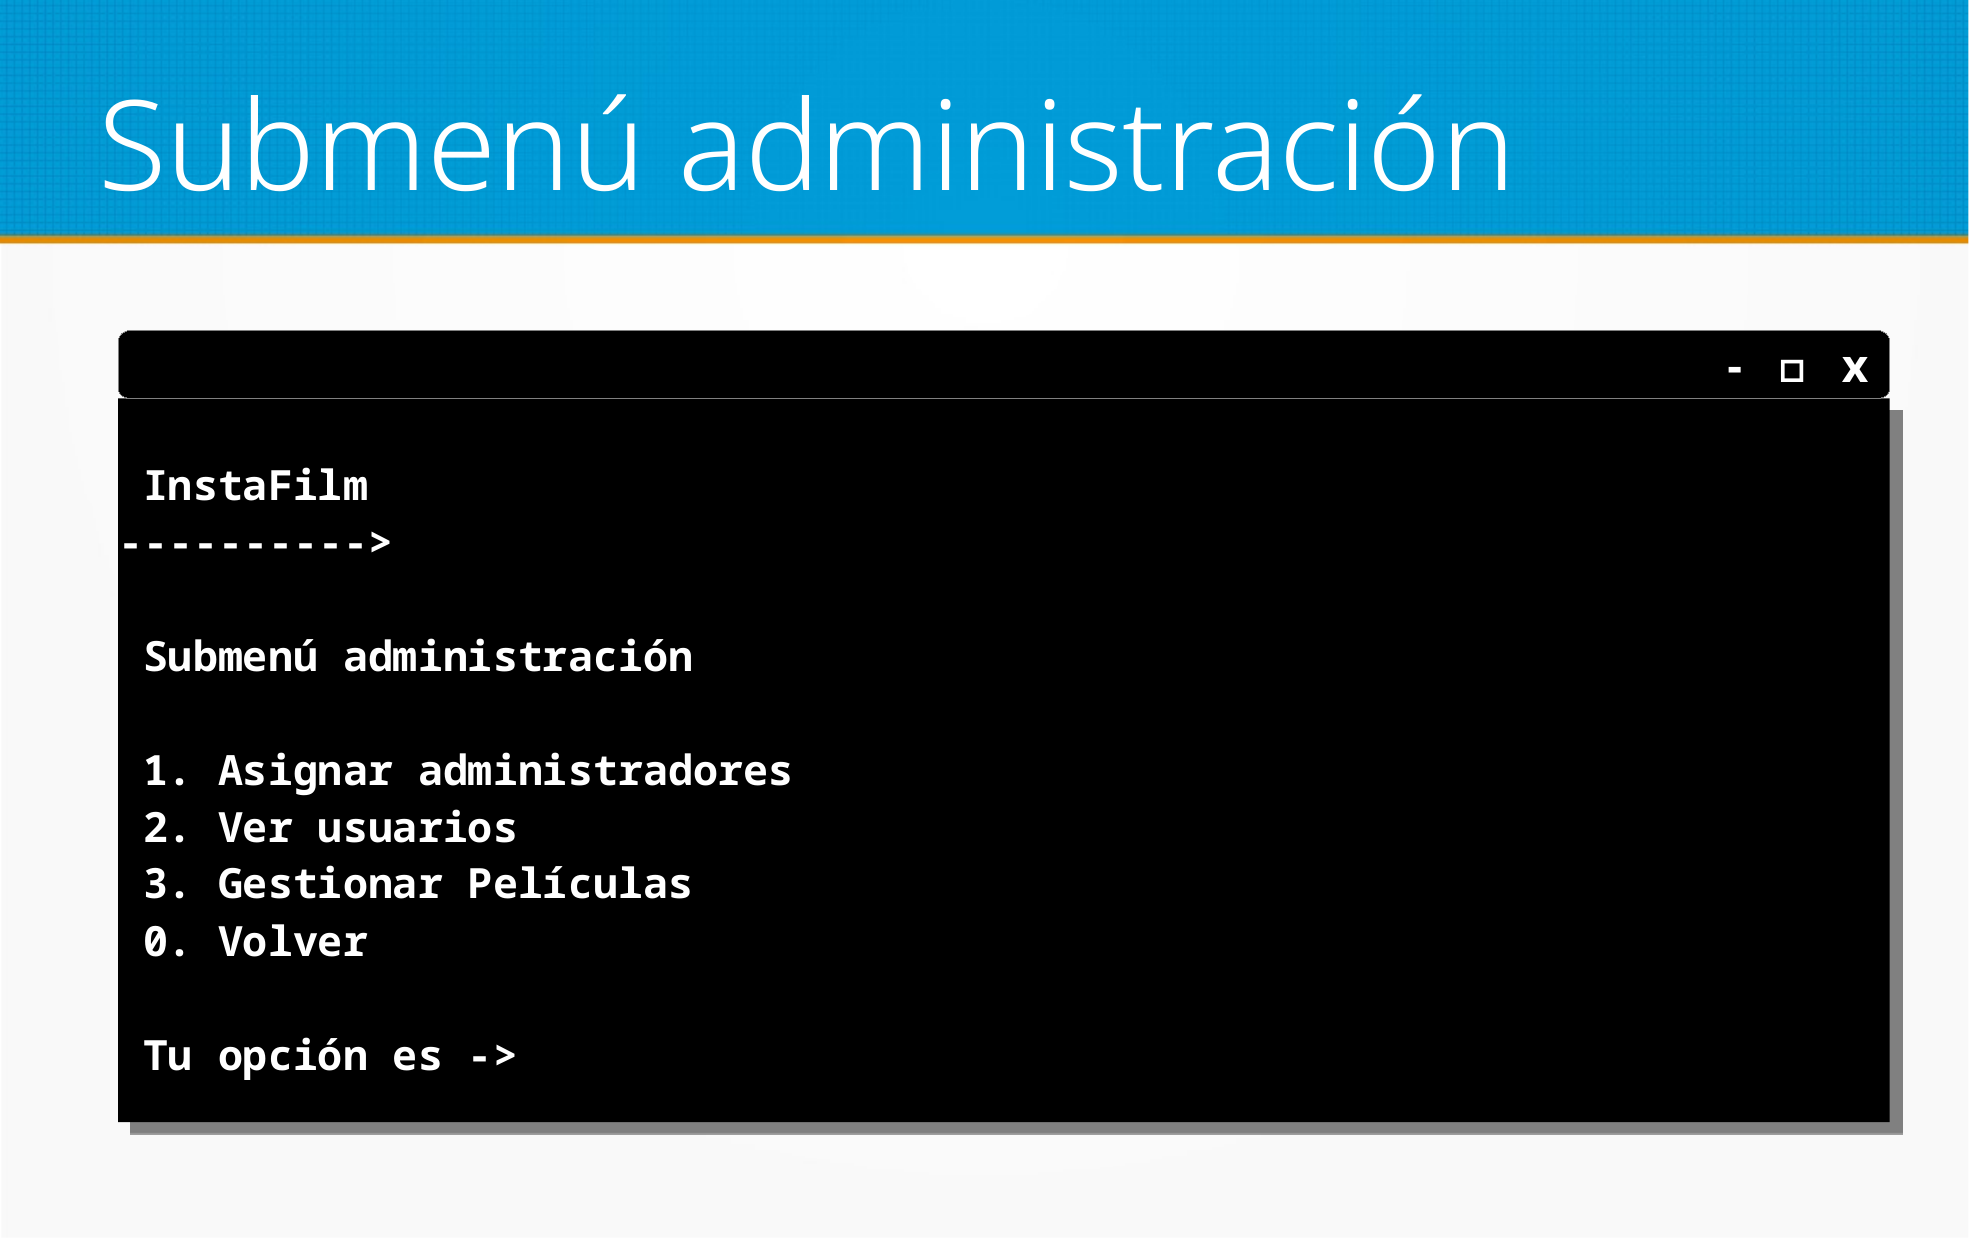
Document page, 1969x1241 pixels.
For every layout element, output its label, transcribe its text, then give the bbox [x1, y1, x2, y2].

text_box InstaFilm ----------> Submenú administración 1. Asignar administradores 2. Ver usuarios 3. Gestionar Películas 0. Volver Tu opción es -> [118, 398, 1890, 1123]
title Submenú administración [98, 19, 1870, 227]
text_box - □ x [118, 330, 1890, 399]
picture [0, 233, 1969, 1241]
